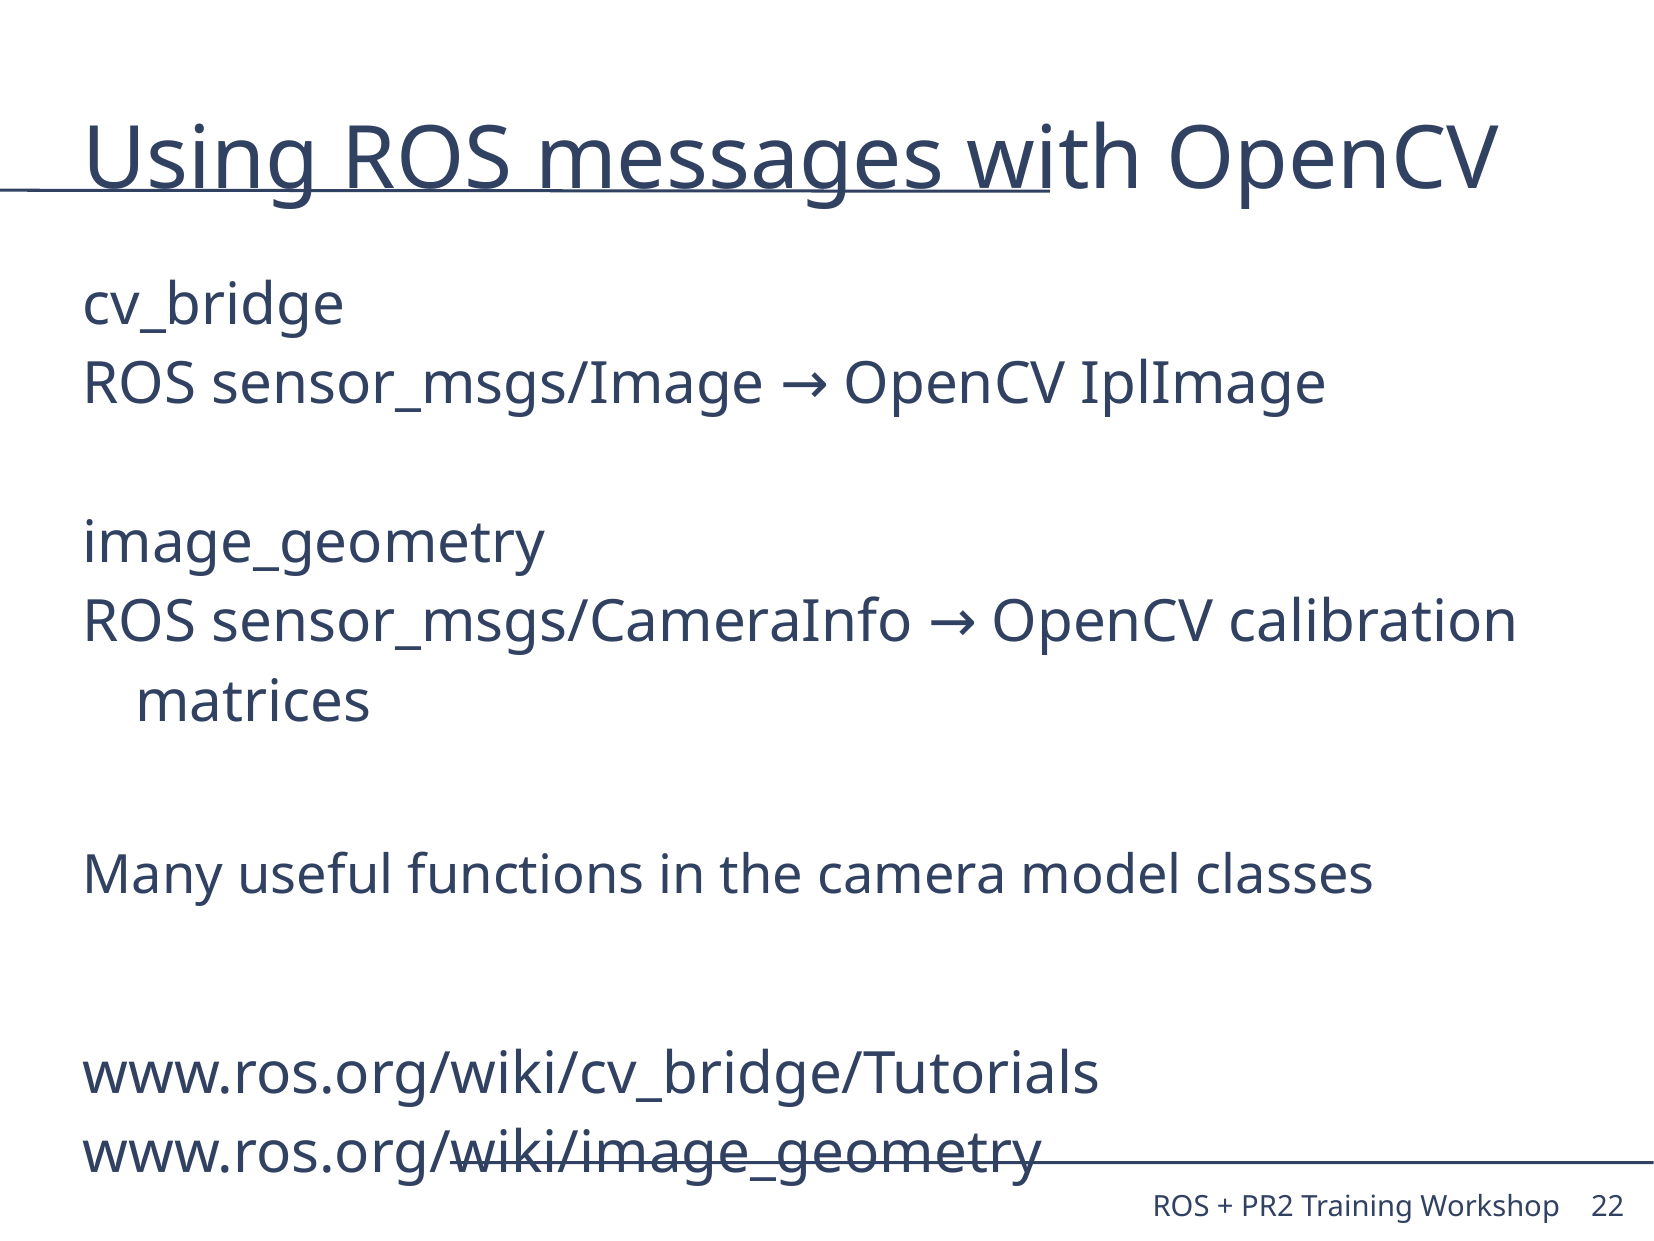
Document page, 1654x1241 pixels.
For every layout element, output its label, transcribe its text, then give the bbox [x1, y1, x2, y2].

title Using ROS messages with OpenCV [82, 58, 1613, 251]
list cv_bridge ROS sensor_msgs/Image → OpenCV IplImage image_geometry ROS sensor_msgs/CameraInfo → OpenCV calibration matrices Many useful functions in the camera model classes www.ros.org/wiki/cv_bridge/Tutorials www.ros.org/wiki/image_geometry [82, 262, 1613, 1126]
